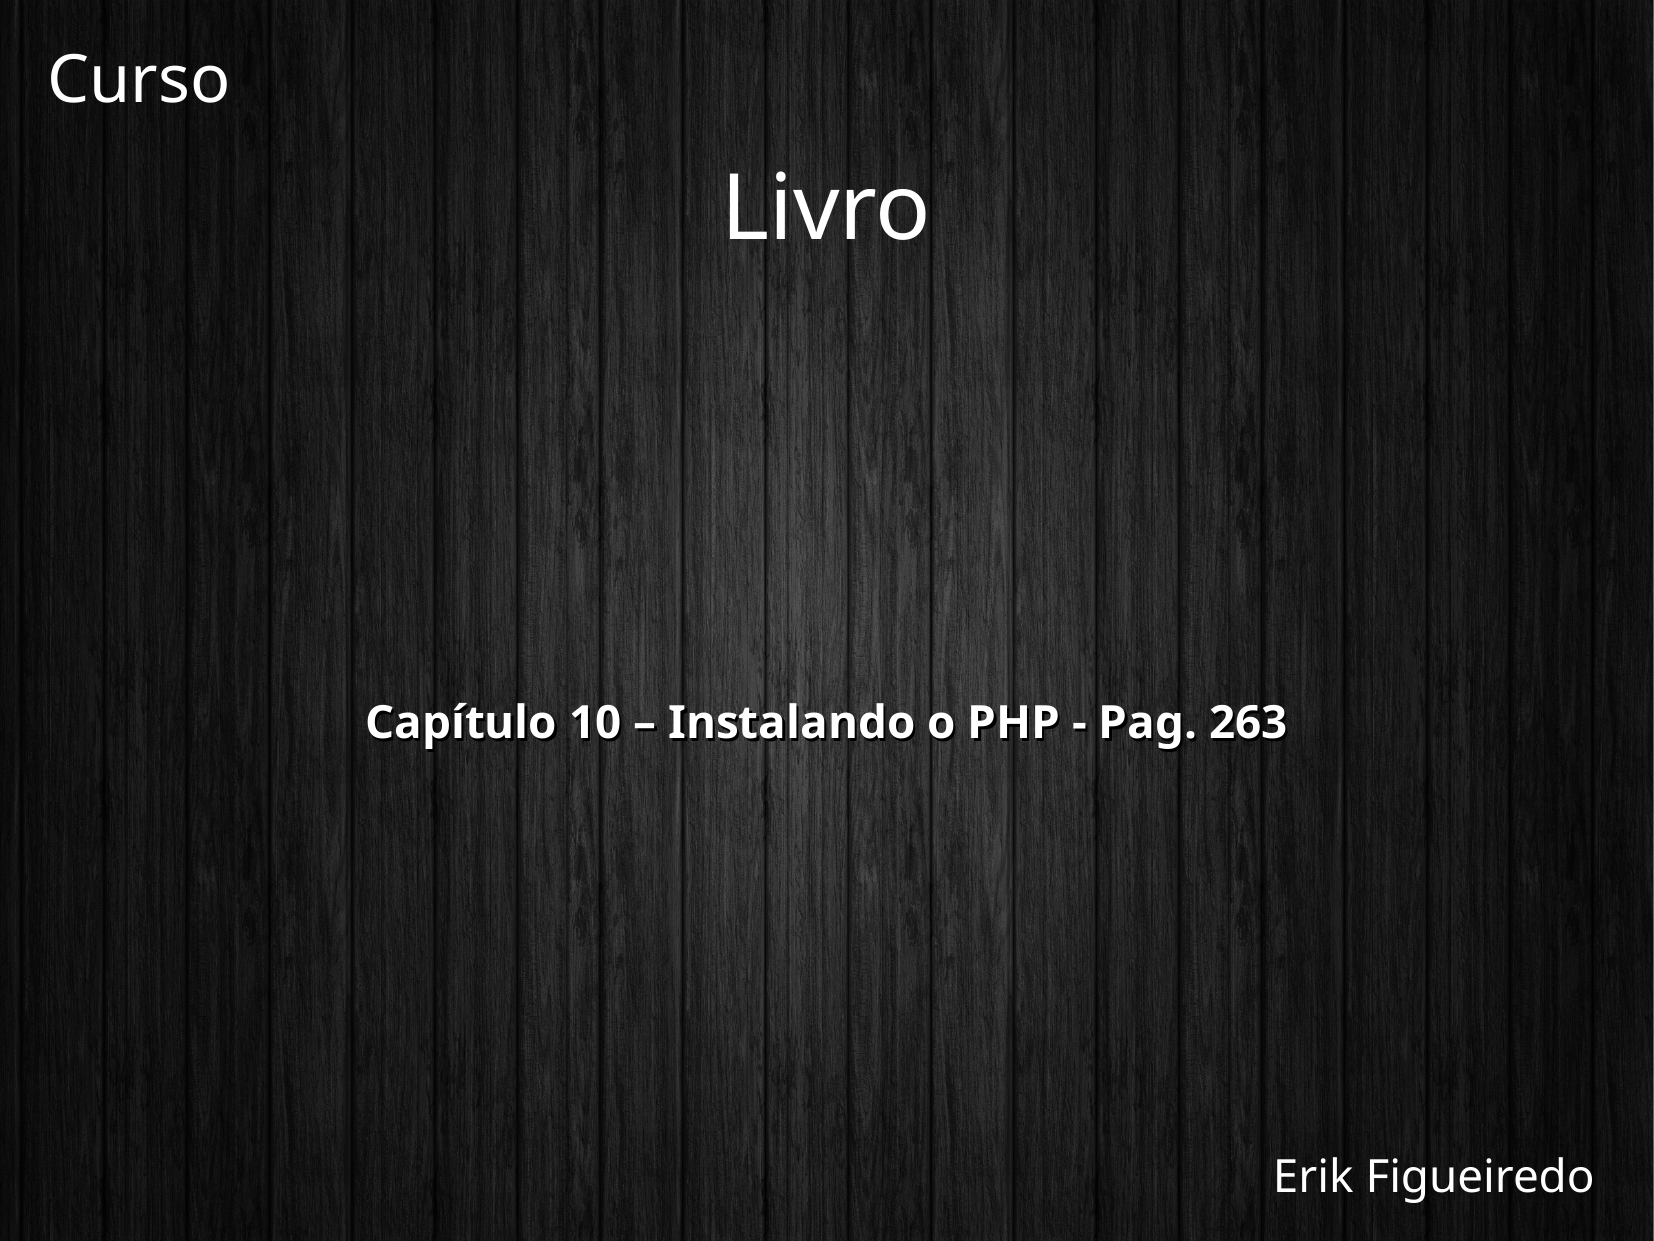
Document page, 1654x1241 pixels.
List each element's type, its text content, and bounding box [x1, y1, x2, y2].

picture [0, 0, 1654, 1241]
text_box Curso [47, 35, 1087, 119]
text_box Erik Figueiredo [768, 1133, 1595, 1217]
title Livro [82, 129, 1571, 278]
list Capítulo 10 – Instalando o PHP - Pag. 263 [82, 311, 1571, 1131]
